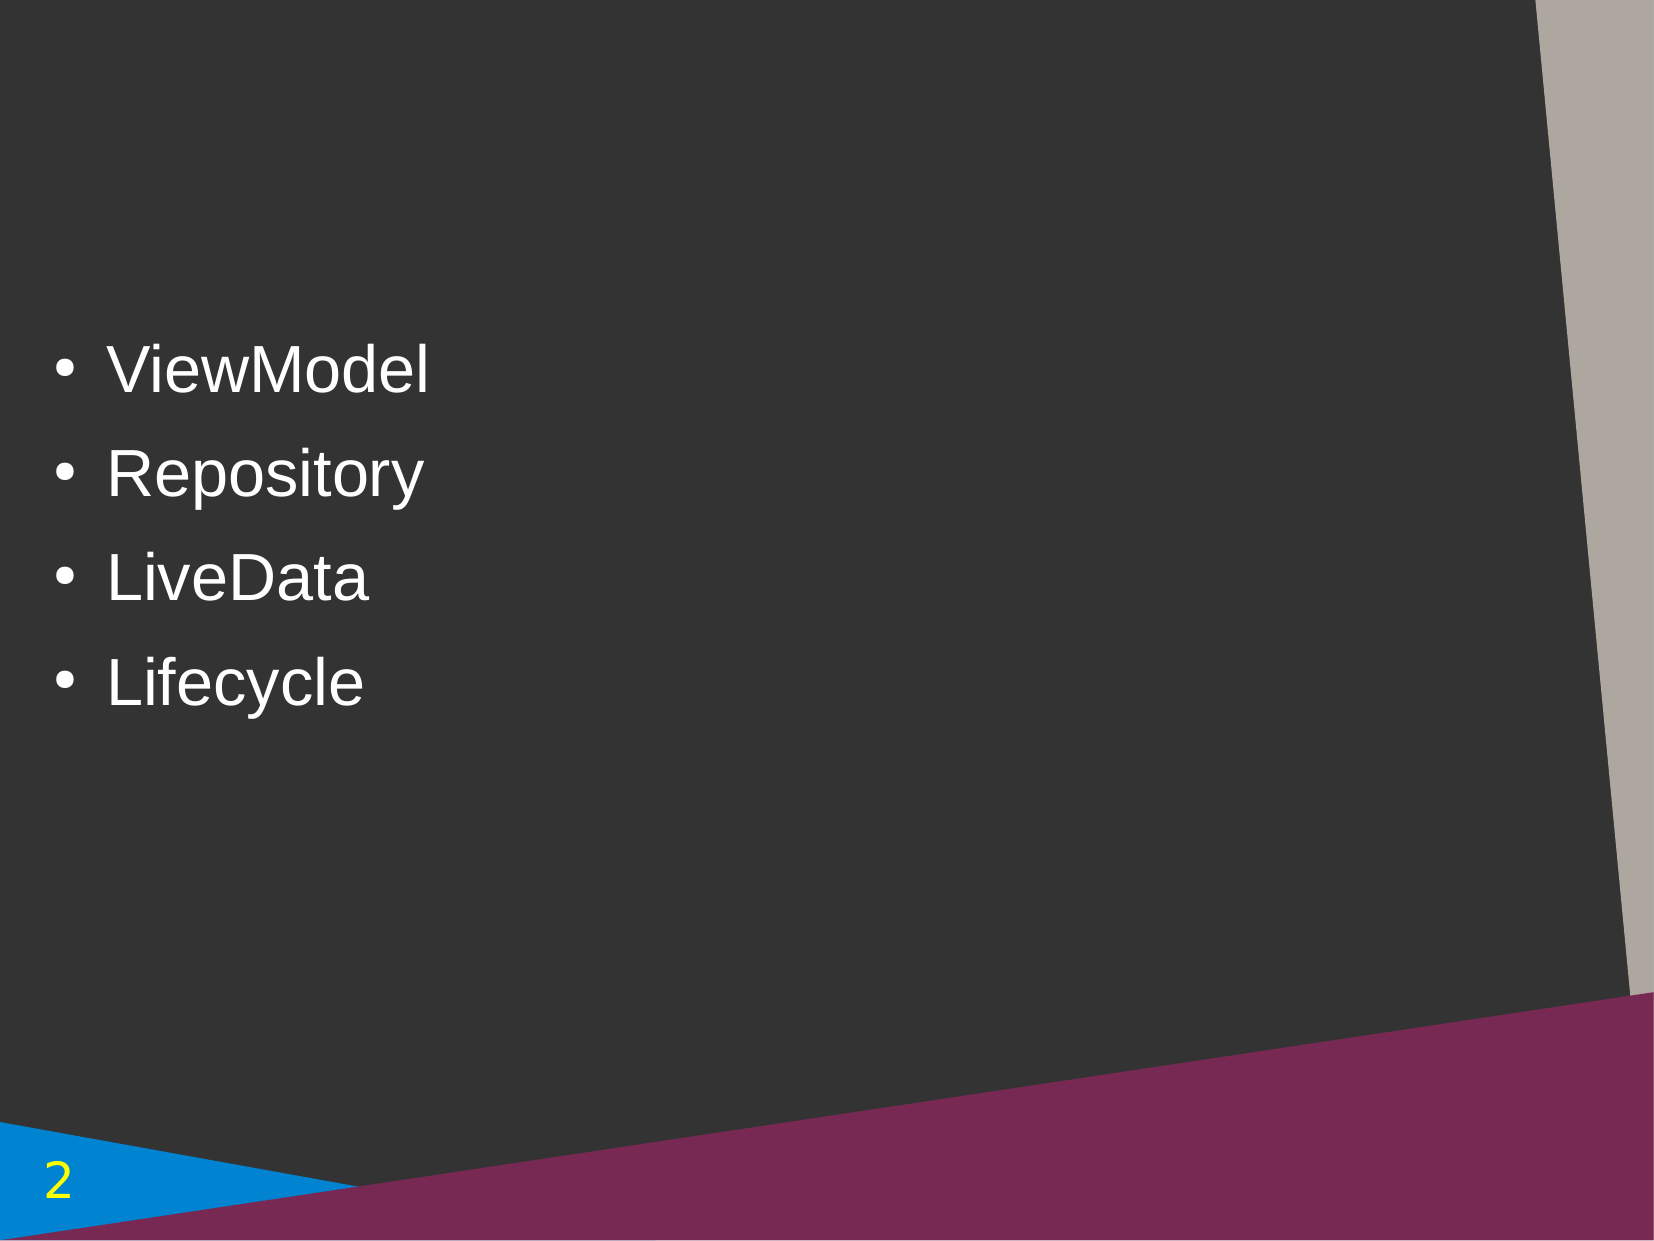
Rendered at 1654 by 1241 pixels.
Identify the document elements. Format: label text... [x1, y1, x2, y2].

list ViewModel Repository LiveData Lifecycle [35, 59, 1524, 993]
